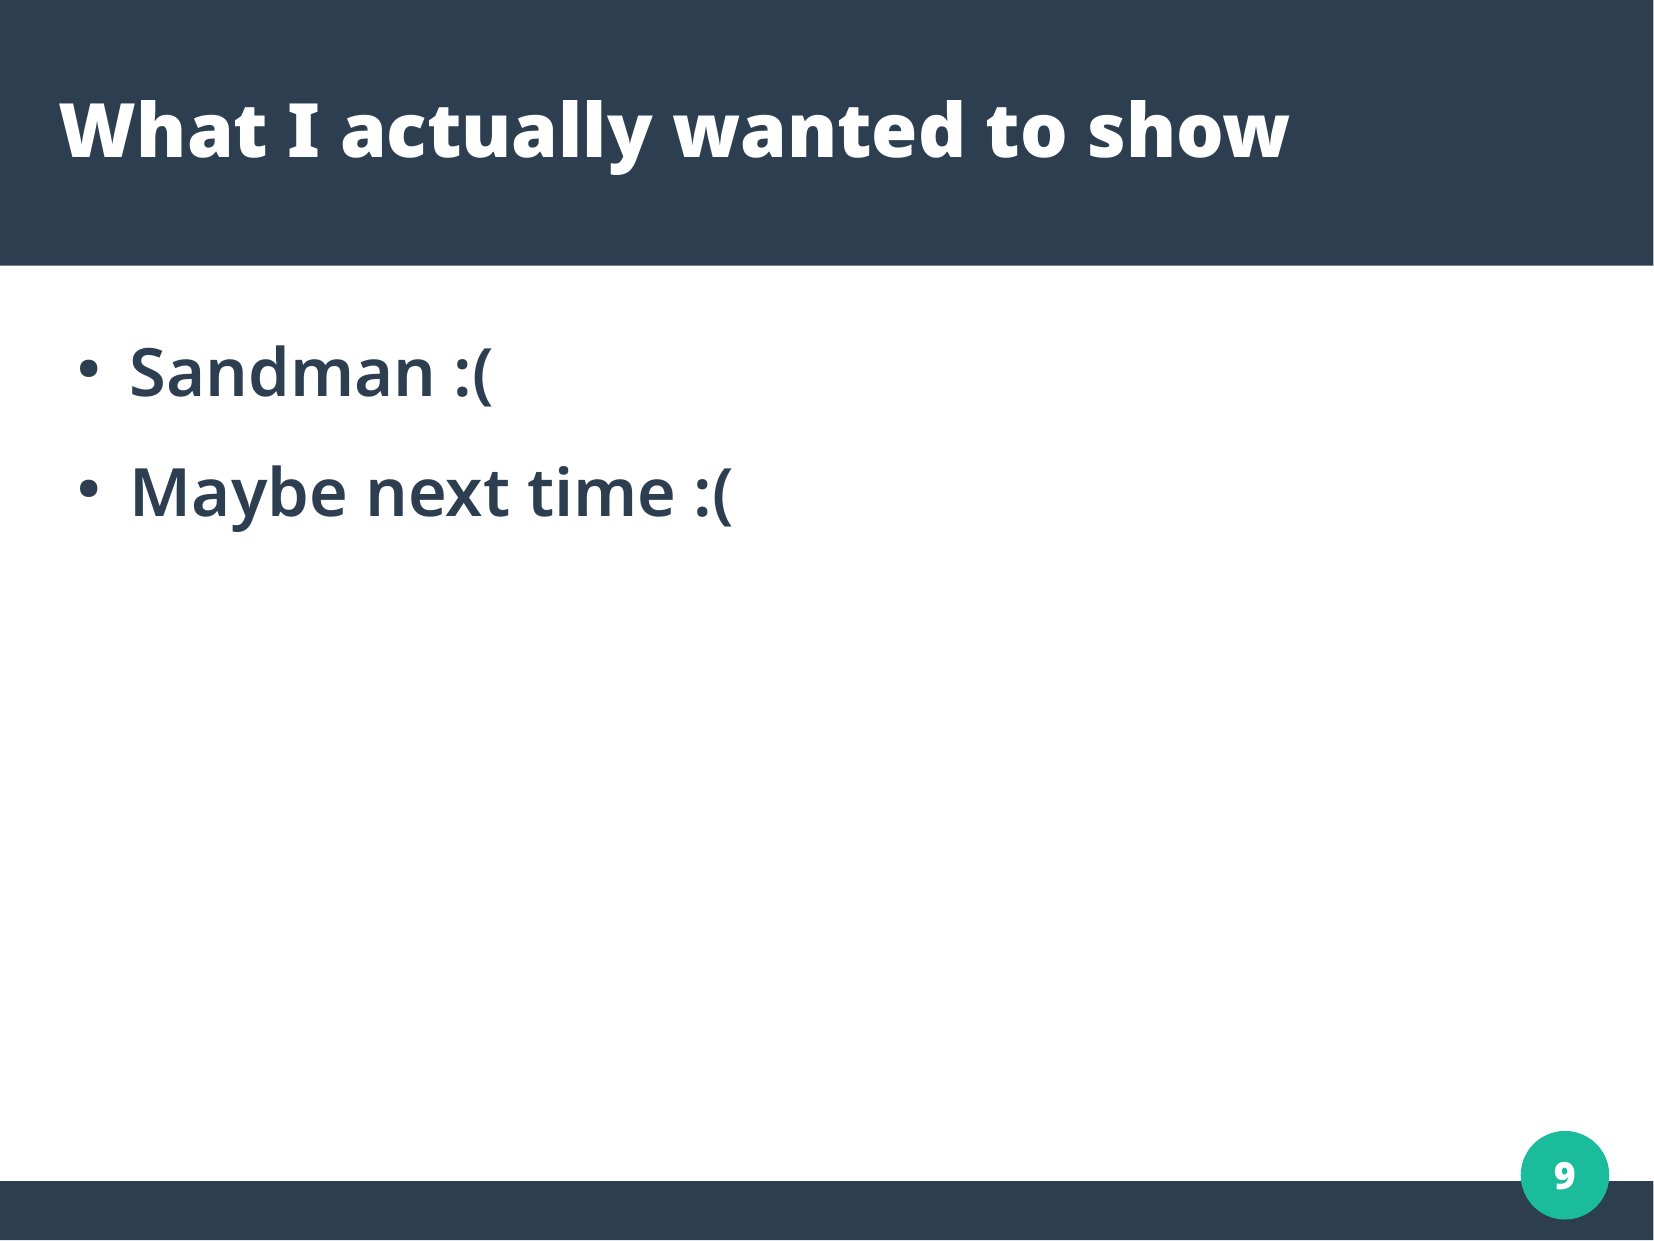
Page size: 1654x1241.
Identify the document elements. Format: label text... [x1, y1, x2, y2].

list Sandman :( Maybe next time :( [59, 324, 1595, 1152]
title What I actually wanted to show [59, 49, 1595, 207]
